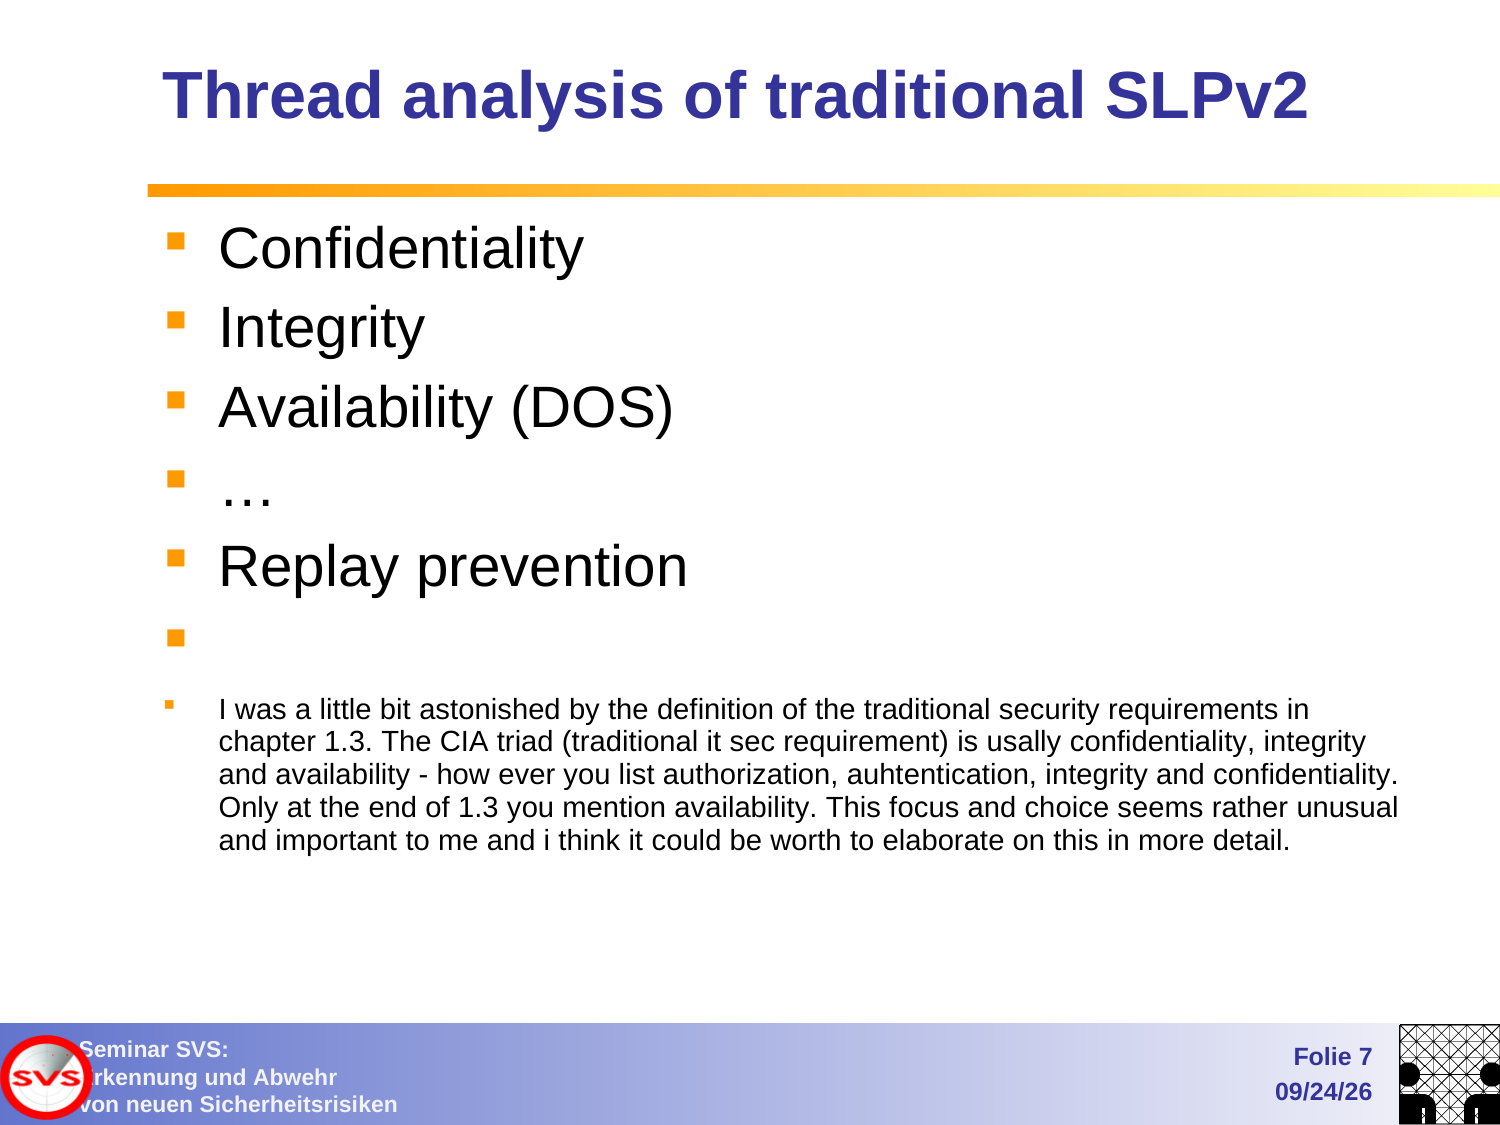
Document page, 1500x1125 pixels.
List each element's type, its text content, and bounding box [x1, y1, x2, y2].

picture [0, 1035, 93, 1120]
picture [1399, 1024, 1500, 1125]
list Confidentiality Integrity Availability (DOS) … Replay prevention I was a little bit astonished by the definition of the traditional security requirements in chapter 1.3. The CIA triad (traditional it sec requirement) is usally confidentiality, integrity and availability - how ever you list authorization, auhtentication, integrity and confidentiality. Only at the end of 1.3 you mention availability. This focus and choice seems rather unusual and important to me and i think it could be worth to elaborate on this in more detail. [147, 208, 1426, 951]
title Thread analysis of traditional SLPv2 [147, 18, 1427, 174]
